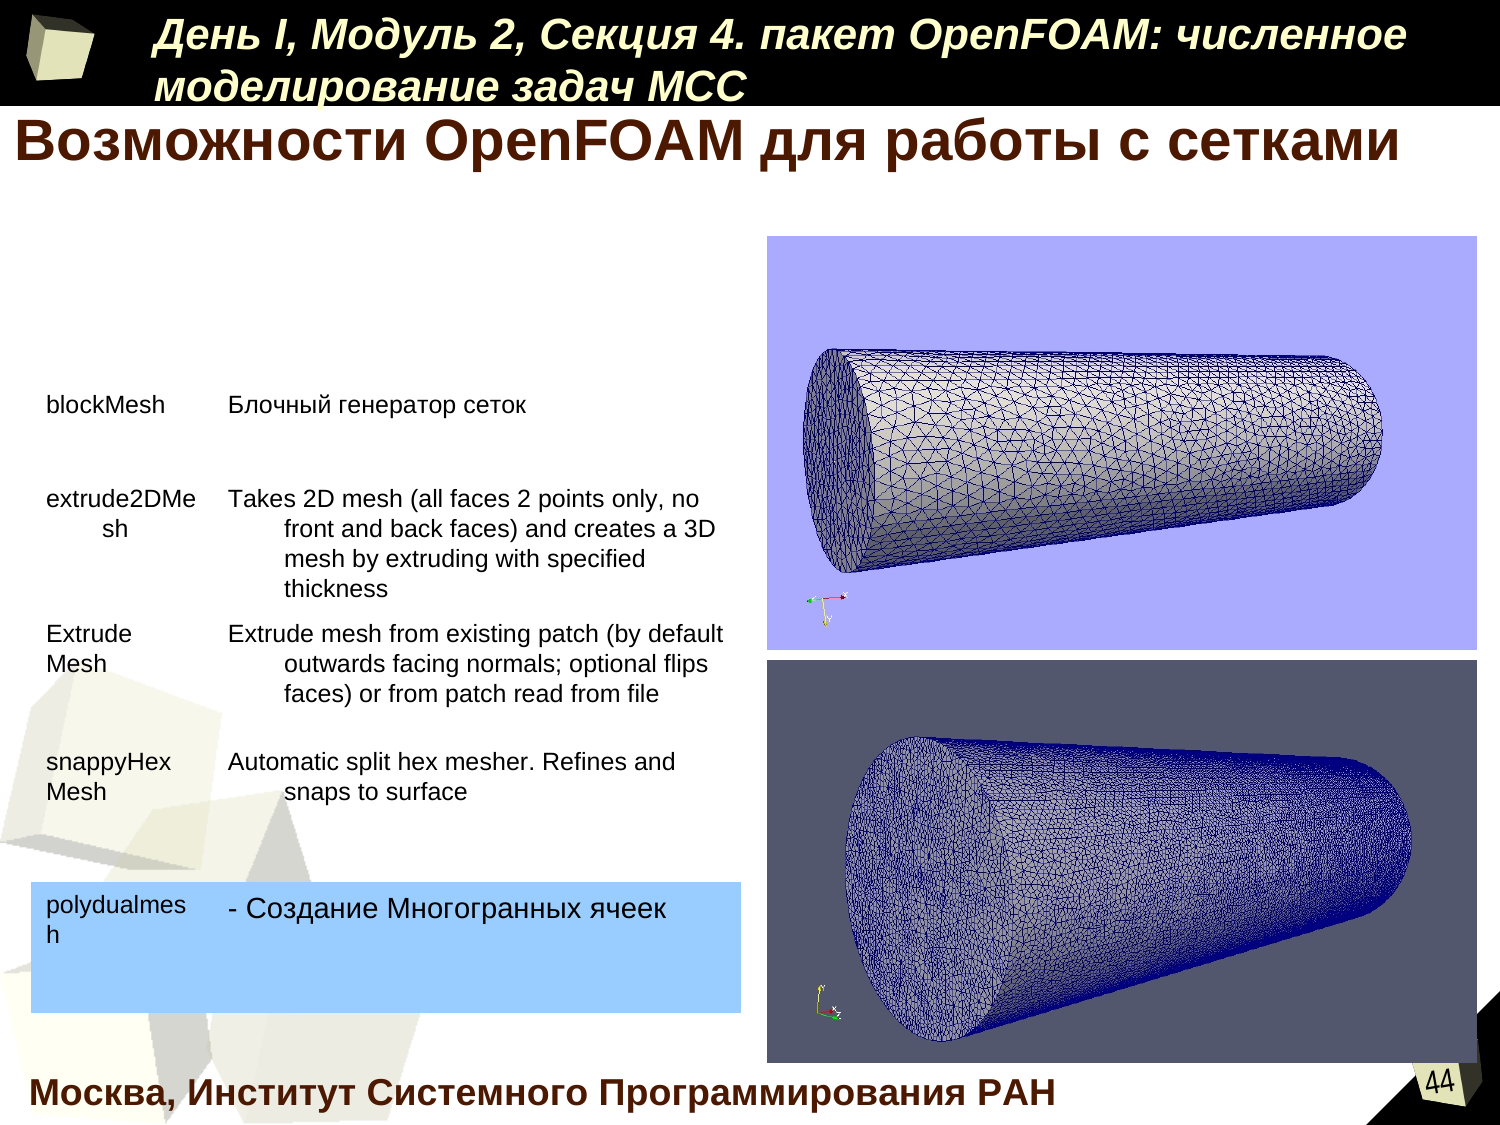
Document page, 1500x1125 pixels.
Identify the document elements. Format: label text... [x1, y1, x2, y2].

table_cell Automatic split hex mesher. Refines and snaps to surface [213, 738, 741, 882]
table_cell - Создание Многогранных ячеек [213, 882, 741, 1013]
table_cell Extrude Mesh [31, 610, 213, 738]
text_box Возможности OpenFOAM для работы с сетками [0, 94, 1500, 180]
picture [423, 1088, 433, 1102]
table_header blockMesh [31, 331, 213, 475]
picture [0, 659, 433, 1125]
picture [767, 660, 1477, 1063]
table_cell Takes 2D mesh (all faces 2 points only, no front and back faces) and creates a 3D mesh by extruding with specified thickness [213, 475, 741, 610]
picture [767, 236, 1477, 650]
table_cell Extrude mesh from existing patch (by default outwards facing normals; optional flips faces) or from patch read from file [213, 610, 741, 738]
table_cell extrude2DMesh [31, 475, 213, 610]
table_header Блочный генератор сеток [213, 331, 741, 475]
table_cell polydualmesh [31, 882, 213, 1013]
table_cell snappyHex Mesh [31, 738, 213, 882]
